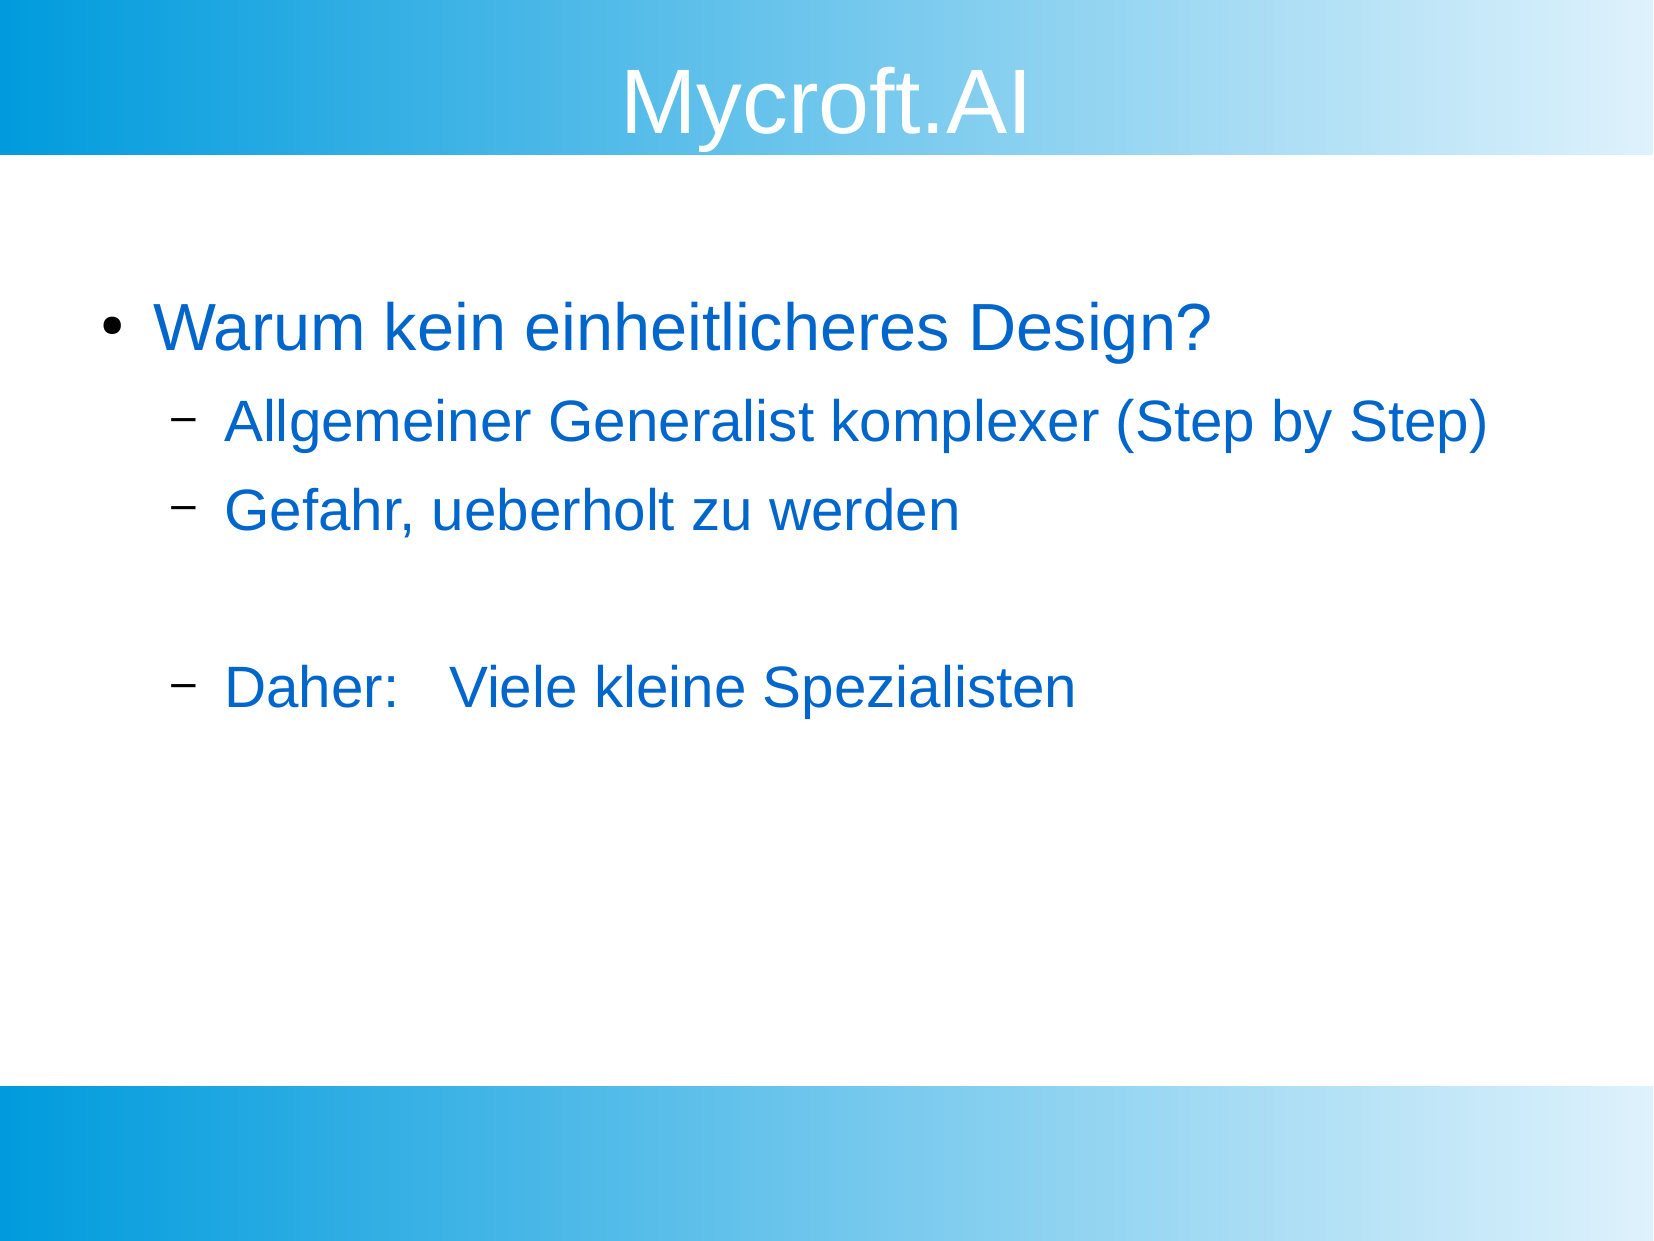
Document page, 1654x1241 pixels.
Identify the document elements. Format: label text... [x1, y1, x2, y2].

title Mycroft.AI [82, 49, 1571, 155]
list Warum kein einheitlicheres Design? Allgemeiner Generalist komplexer (Step by Step) Gefahr, ueberholt zu werden Daher: Viele kleine Spezialisten [82, 290, 1571, 1010]
